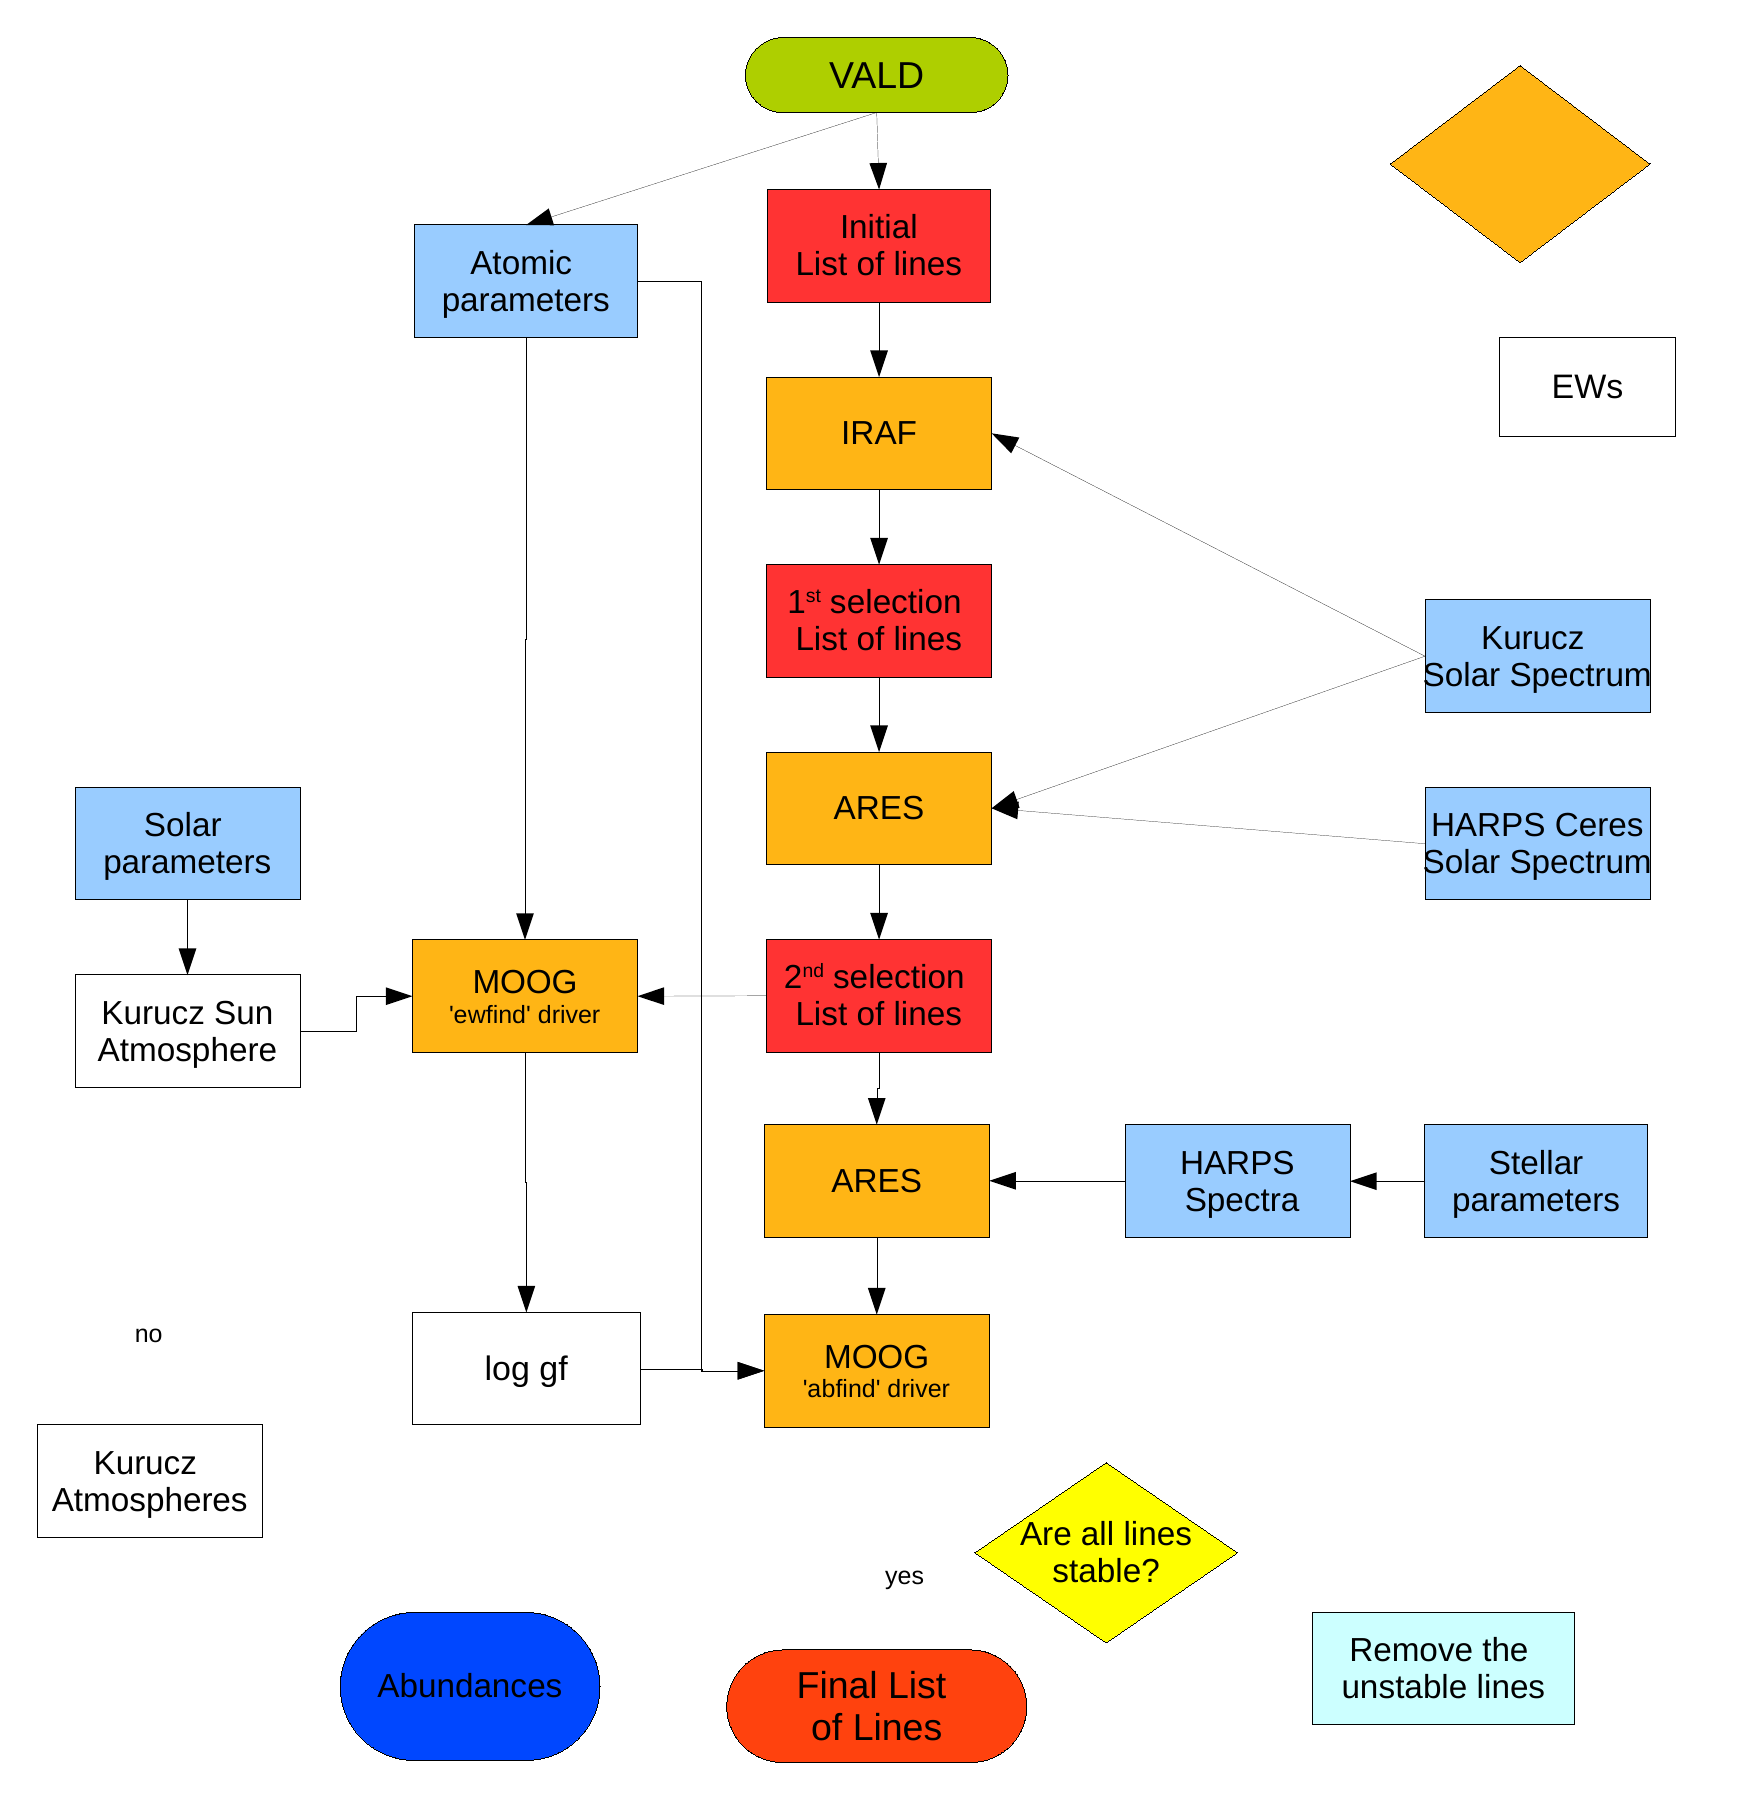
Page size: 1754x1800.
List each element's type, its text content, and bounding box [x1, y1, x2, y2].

text_box Are all lines stable? [974, 1462, 1238, 1643]
text_box no [112, 1312, 185, 1365]
text_box 1st selection List of lines [766, 564, 992, 678]
text_box Final List of Lines [726, 1649, 1027, 1763]
text_box Kurucz Sun Atmosphere [75, 974, 301, 1088]
text_box ARES [766, 752, 992, 865]
text_box 2nd selection List of lines [766, 939, 992, 1053]
text_box Initial List of lines [767, 189, 991, 303]
text_box yes [868, 1554, 941, 1607]
text_box log gf [412, 1312, 641, 1425]
text_box Atomic parameters [414, 224, 638, 338]
text_box Stellar parameters [1424, 1124, 1648, 1238]
text_box IRAF [766, 377, 992, 490]
text_box MOOG 'abfind' driver [764, 1314, 990, 1428]
text_box VALD [745, 37, 1009, 113]
text_box MOOG 'ewfind' driver [412, 939, 638, 1053]
text_box Remove the unstable lines [1312, 1612, 1575, 1725]
text_box Abundances [340, 1612, 601, 1761]
text_box [1390, 65, 1651, 263]
text_box HARPS Spectra [1125, 1124, 1351, 1238]
text_box Kurucz Atmospheres [37, 1424, 263, 1538]
text_box ARES [764, 1124, 990, 1238]
text_box HARPS Ceres Solar Spectrum [1425, 787, 1651, 900]
text_box Solar parameters [75, 787, 301, 900]
text_box EWs [1499, 337, 1676, 437]
text_box Kurucz Solar Spectrum [1425, 599, 1651, 713]
